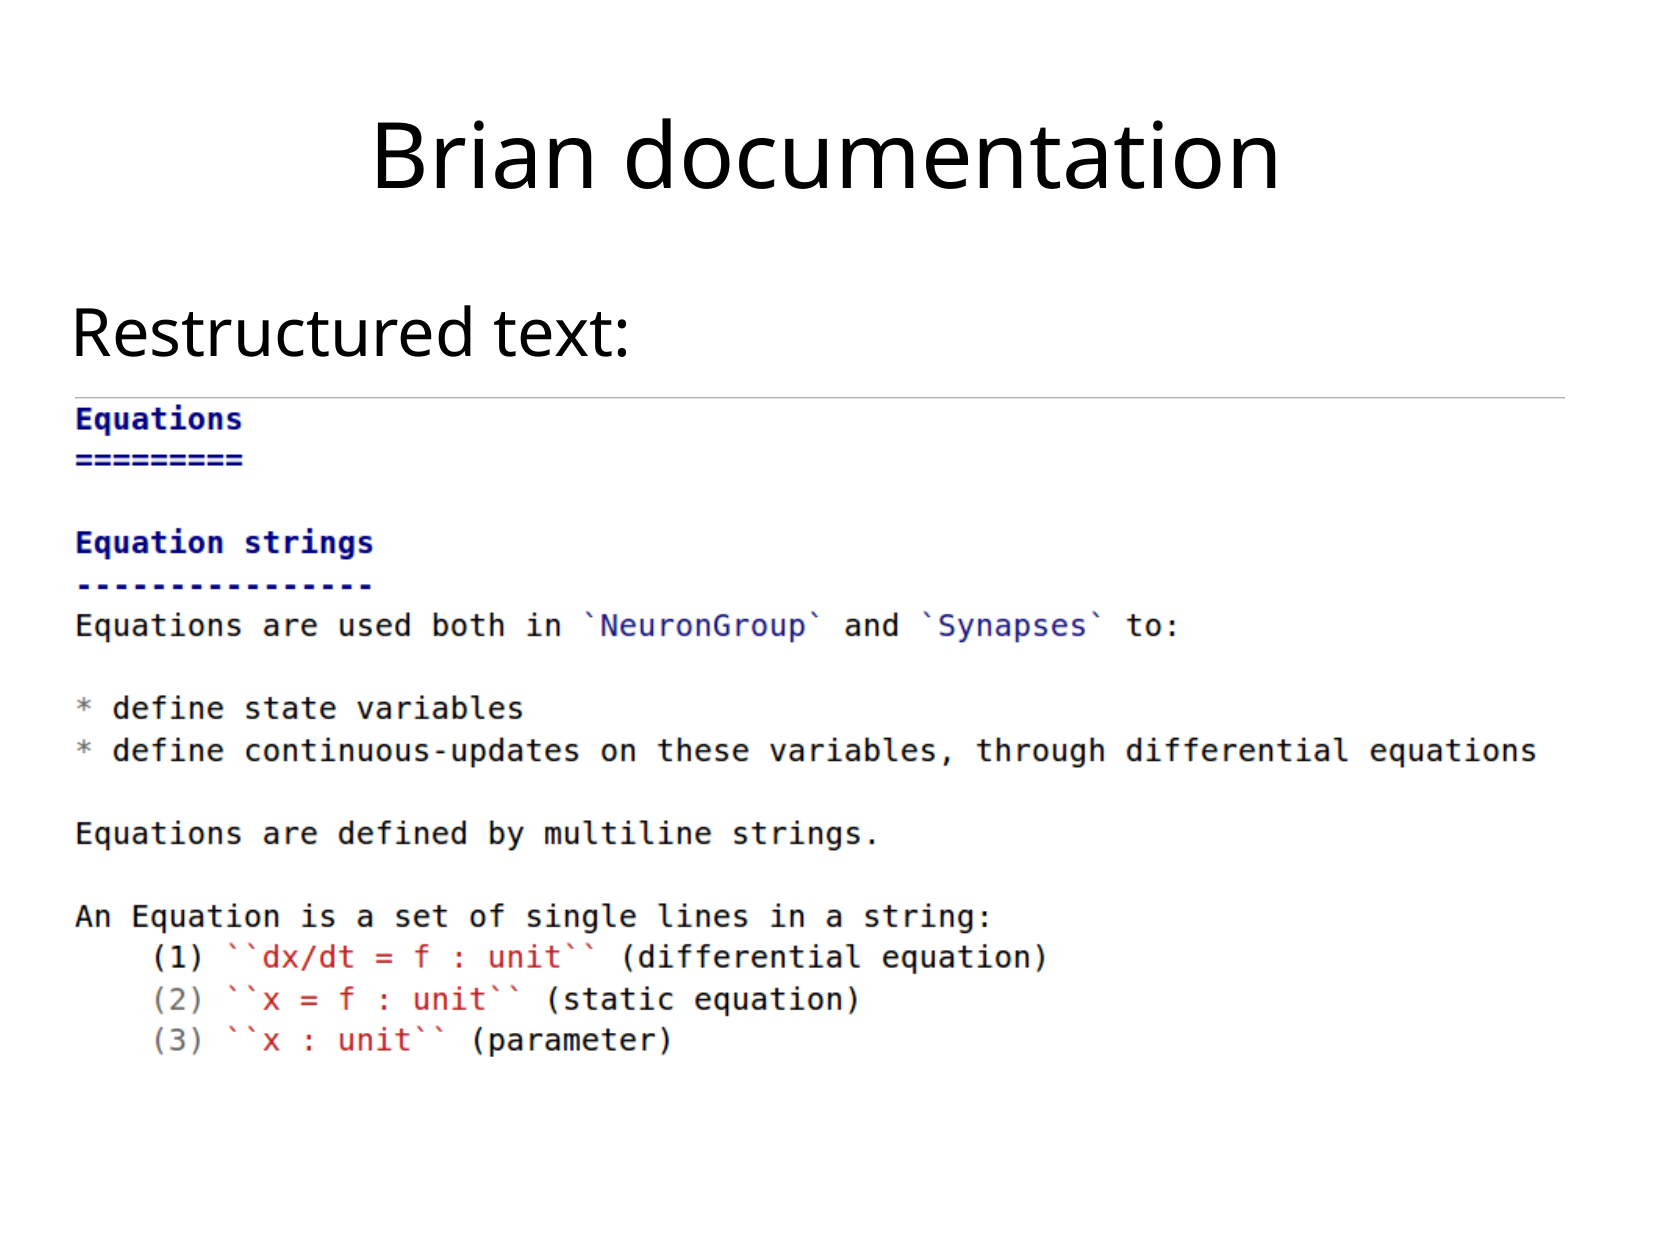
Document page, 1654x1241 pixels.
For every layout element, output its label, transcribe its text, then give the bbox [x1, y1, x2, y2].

title Brian documentation [82, 49, 1571, 257]
picture [75, 397, 1565, 1093]
list Restructured text: [0, 284, 1489, 1004]
